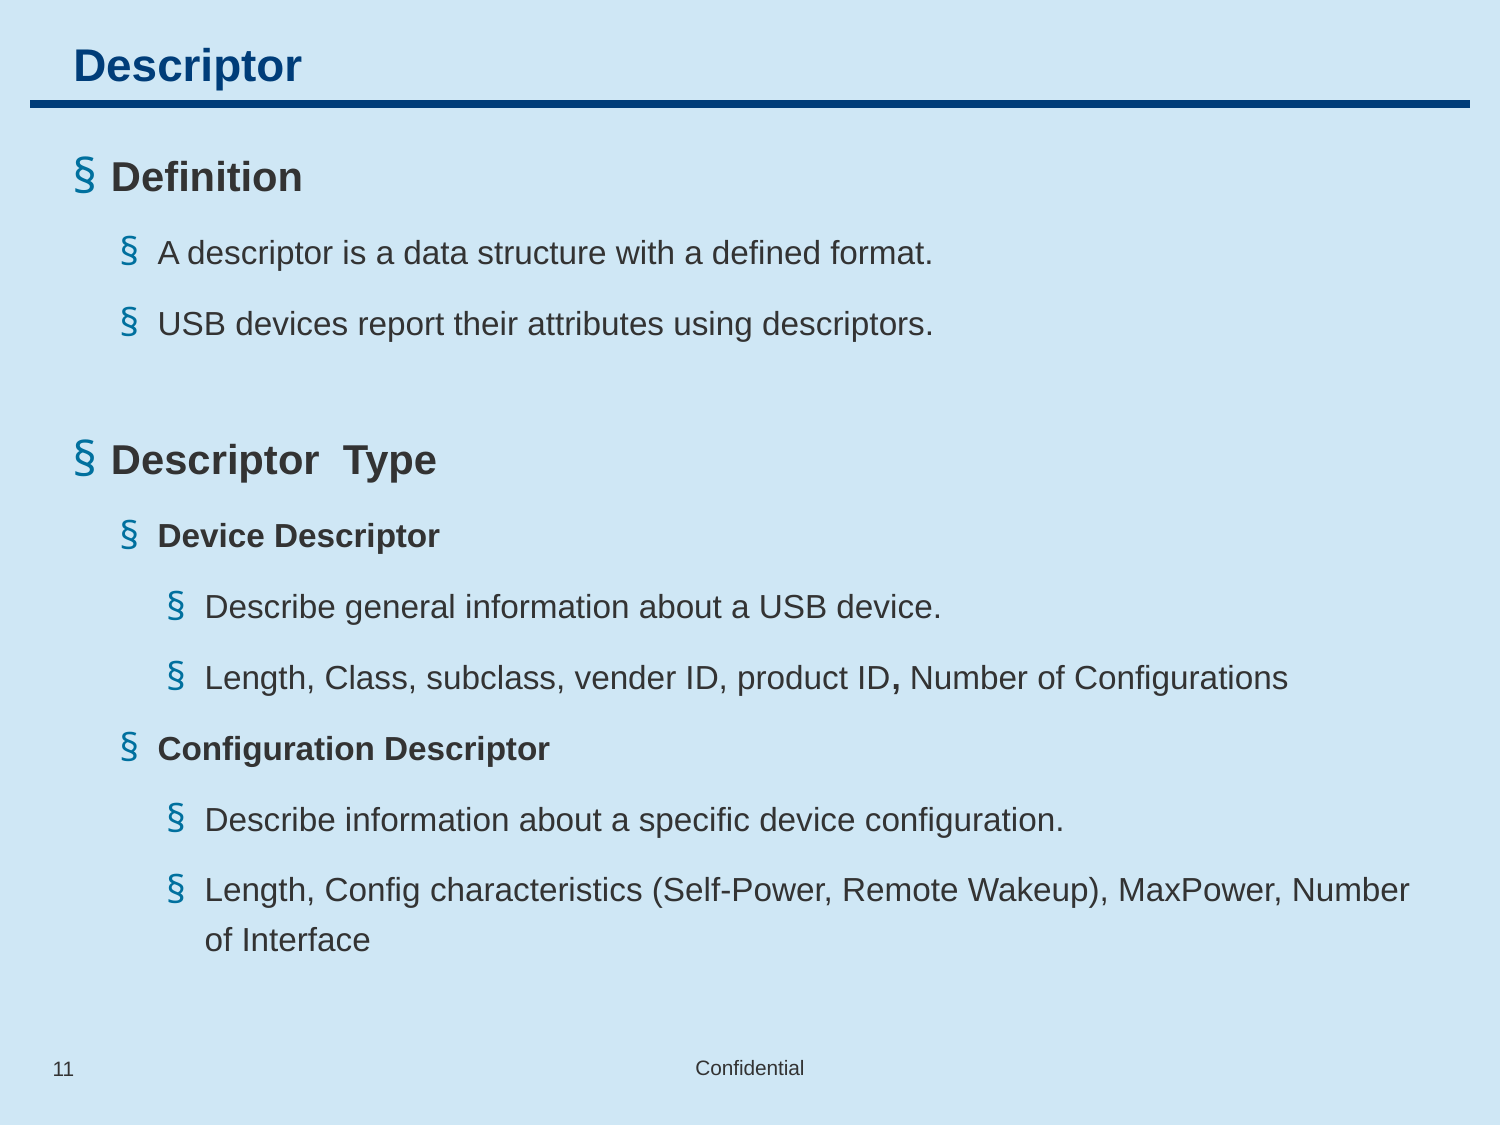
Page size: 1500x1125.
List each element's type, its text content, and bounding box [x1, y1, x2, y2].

title Descriptor [58, 28, 1452, 83]
text_box Definition A descriptor is a data structure with a defined format. USB devices report their attributes using descriptors. Descriptor Type Device Descriptor Describe general information about a USB device. Length, Class, subclass, vender ID, product ID, Number of Configurations Configuration Descriptor Describe information about a specific device configuration. Length, Config characteristics (Self-Power, Remote Wakeup), MaxPower, Number of Interface [57, 142, 1433, 1038]
